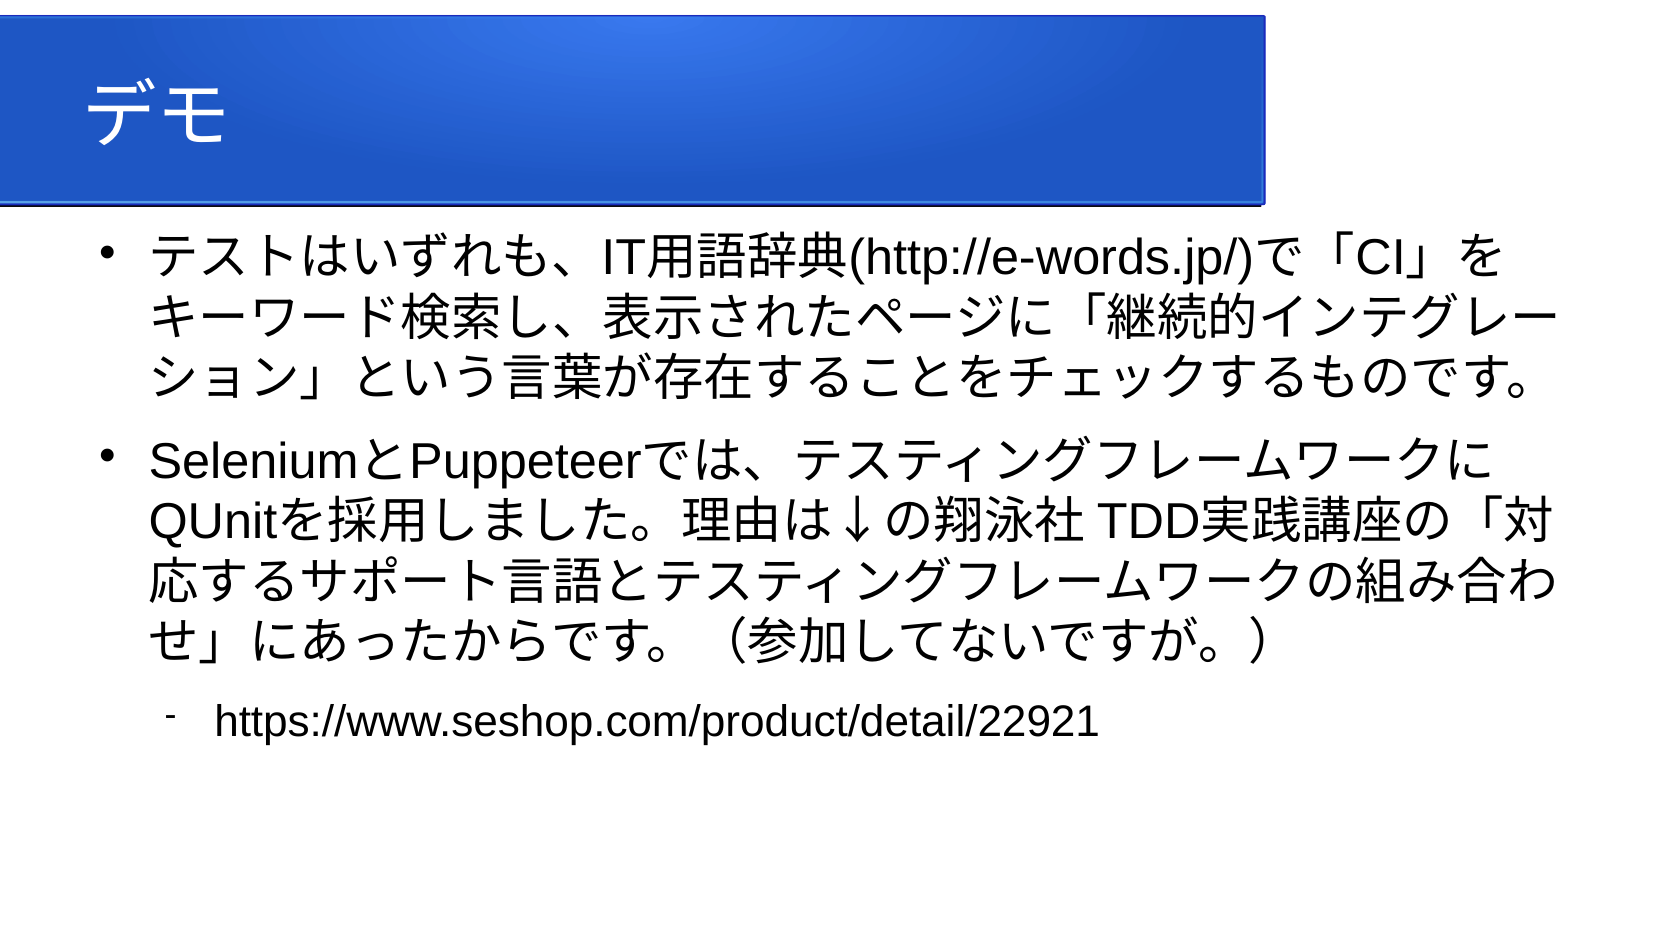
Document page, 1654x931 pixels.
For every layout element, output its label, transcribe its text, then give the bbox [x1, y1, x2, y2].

picture [0, 13, 1269, 211]
text_box デモ [82, 35, 1235, 189]
text_box テストはいずれも、IT用語辞典(http://e-words.jp/)で「CI」をキーワード検索し、表示されたページに「継続的インテグレーション」という言葉が存在することをチェックするものです。 SeleniumとPuppeteerでは、テスティングフレームワークにQUnitを採用しました。理由は↓の翔泳社 TDD実践講座の「対応するサポート言語とテスティングフレームワークの組み合わせ」にあったからです。（参加してないですが。） https://www.seshop.com/product/detail/22921 [82, 224, 1571, 764]
